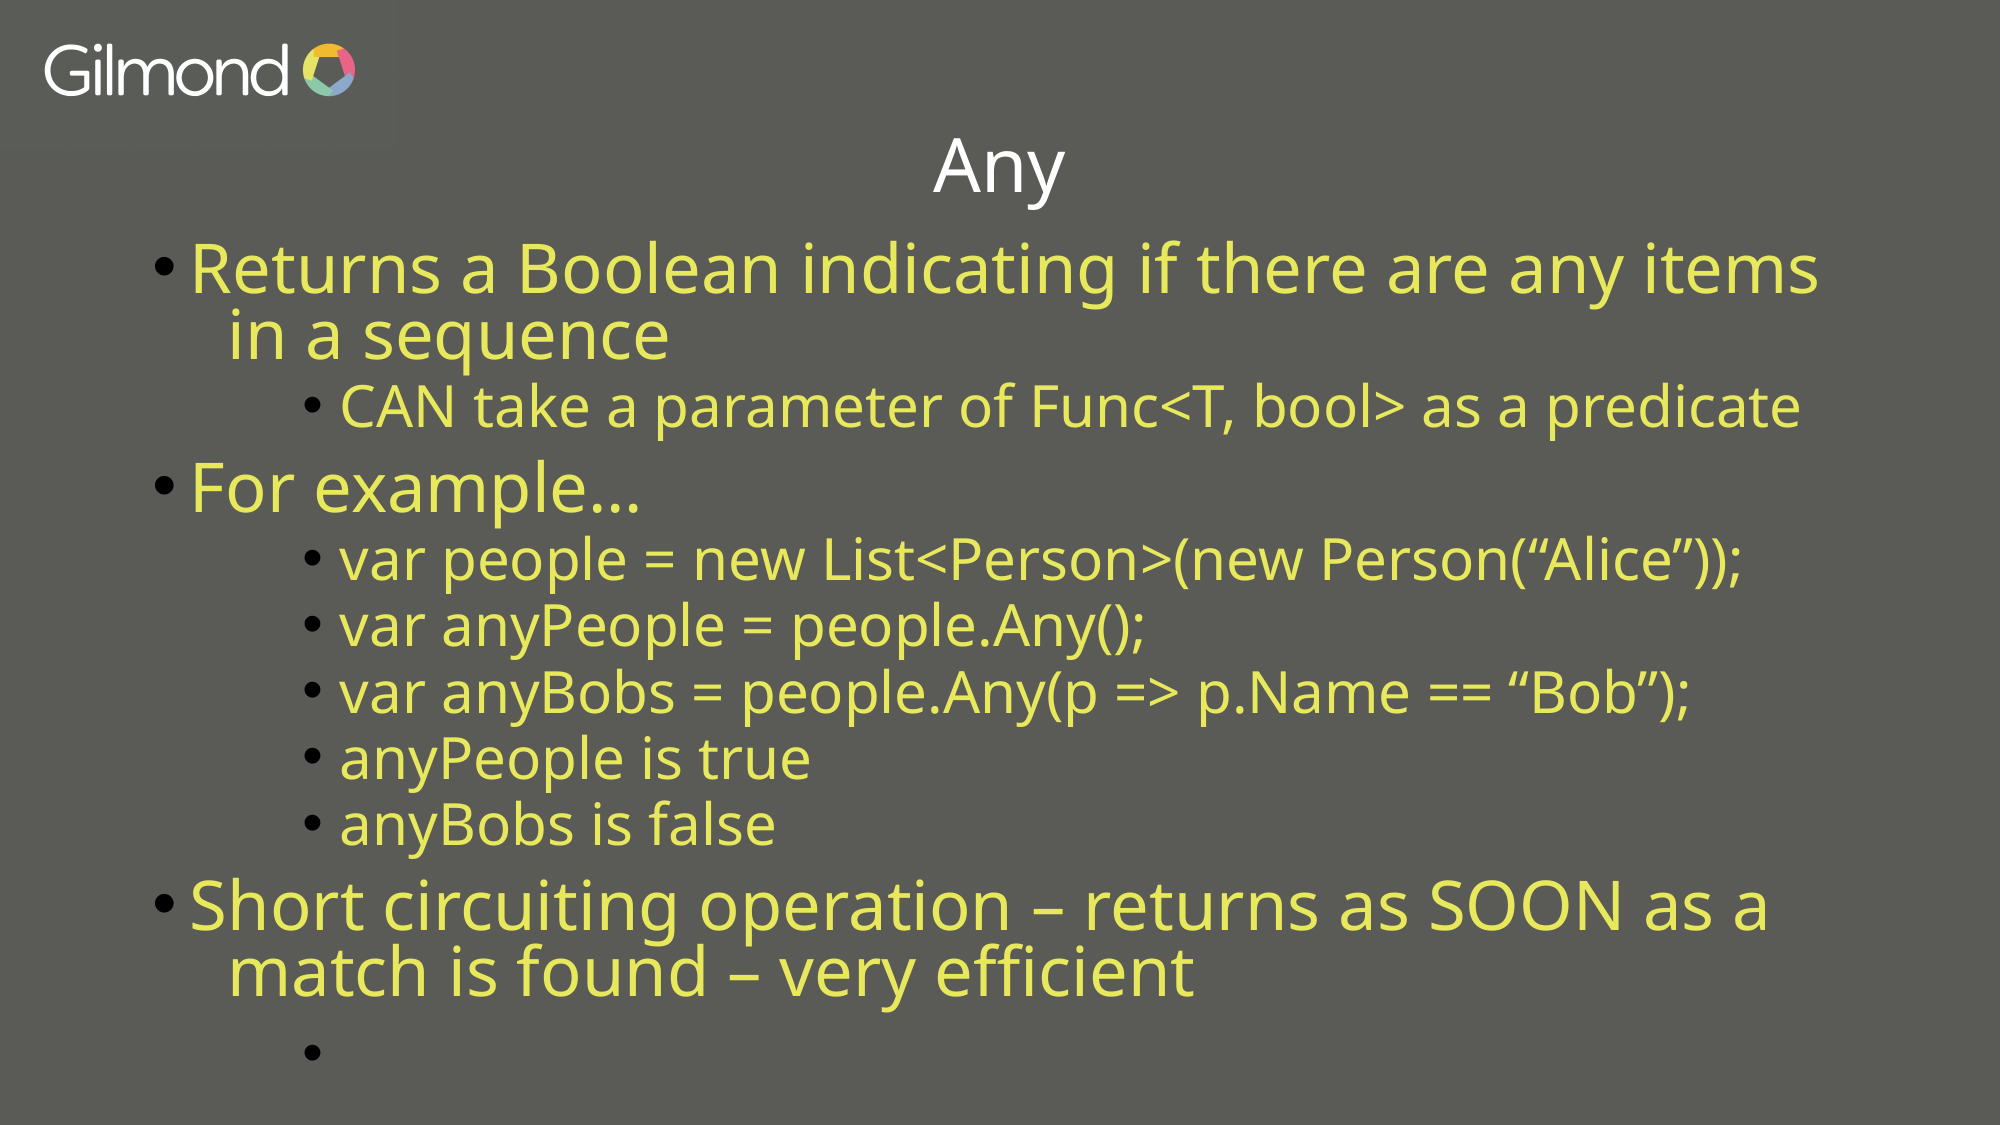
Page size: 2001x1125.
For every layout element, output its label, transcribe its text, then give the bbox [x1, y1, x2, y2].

picture [0, 0, 399, 149]
list Returns a Boolean indicating if there are any items in a sequence CAN take a parameter of Func<T, bool> as a predicate For example… var people = new List<Person>(new Person(“Alice”)); var anyPeople = people.Any(); var anyBobs = people.Any(p => p.Name == “Bob”); anyPeople is true anyBobs is false Short circuiting operation – returns as SOON as a match is found – very efficient [137, 233, 1863, 1053]
title Any [137, 59, 1863, 233]
